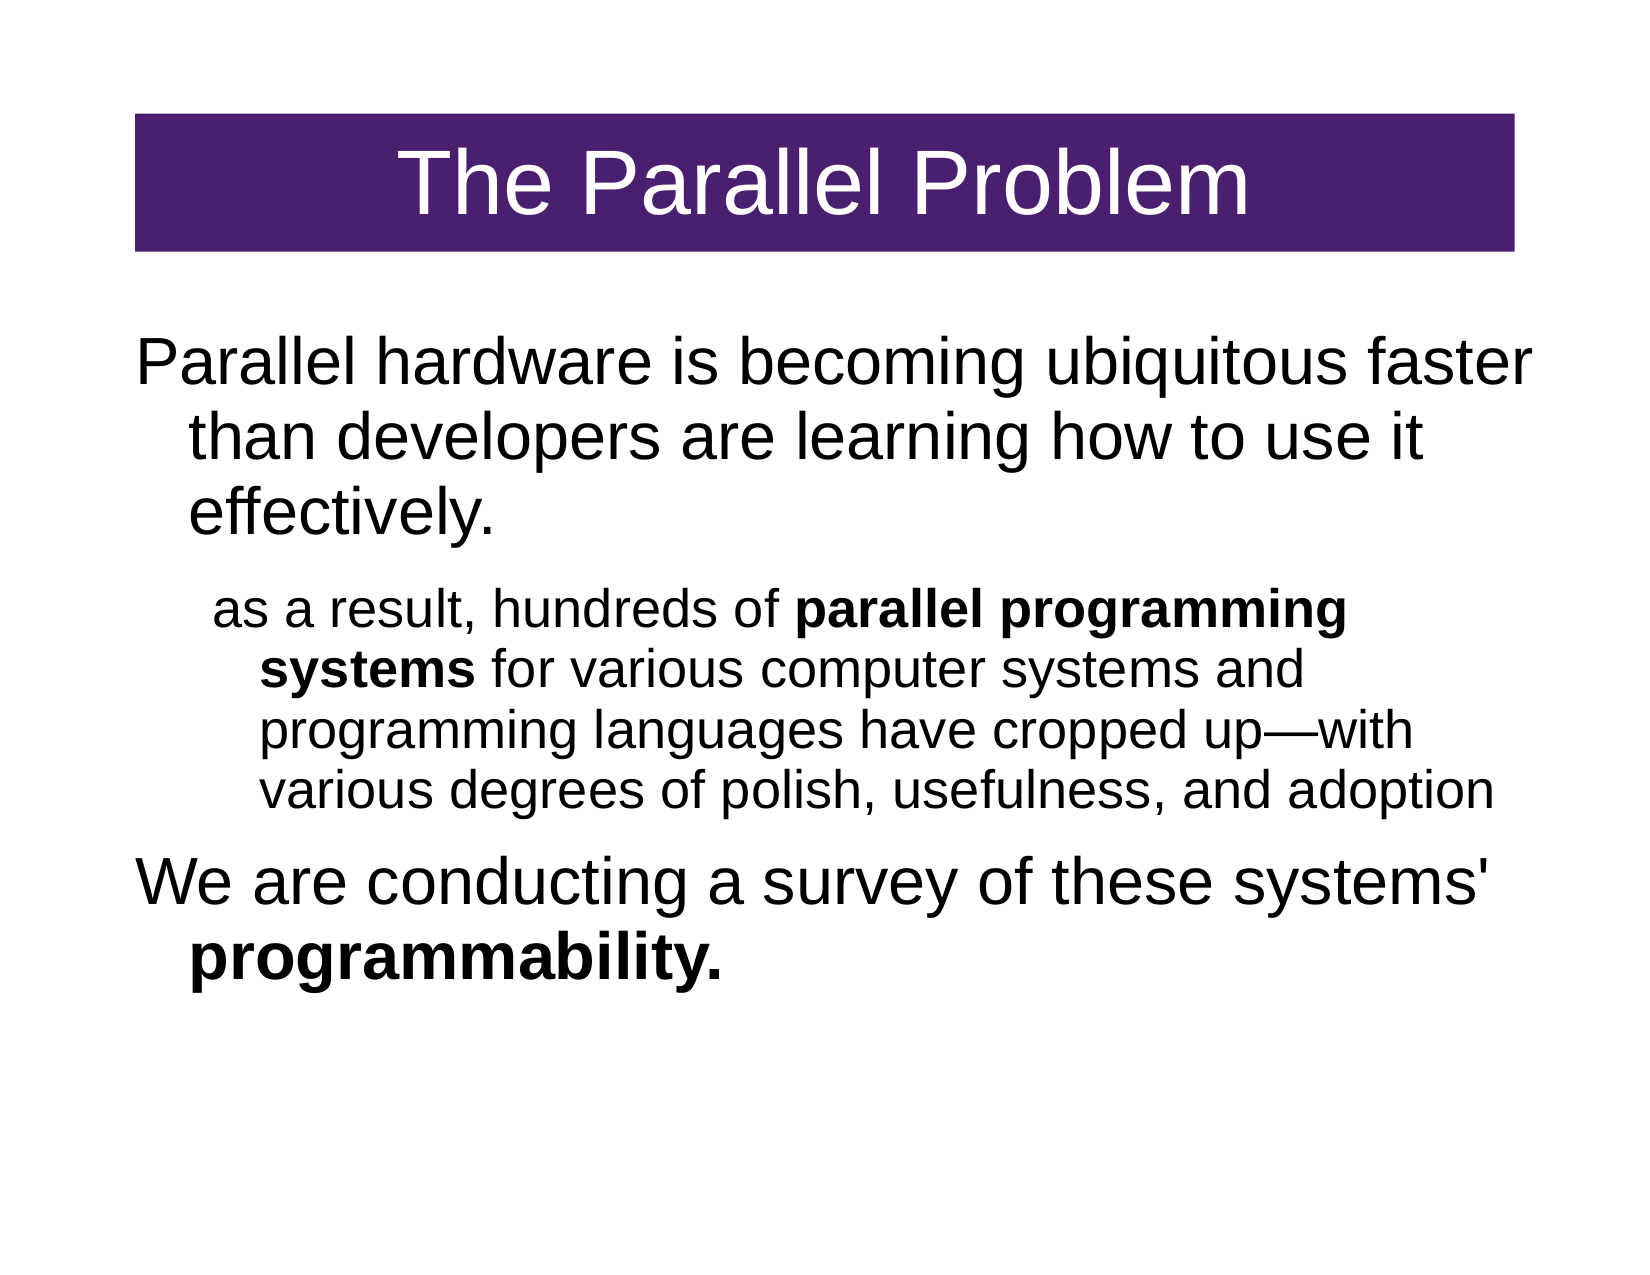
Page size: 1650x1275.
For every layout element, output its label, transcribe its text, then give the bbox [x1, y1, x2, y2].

title The Parallel Problem [135, 113, 1515, 252]
list Parallel hardware is becoming ubiquitous faster than developers are learning how to use it effectively. as a result, hundreds of parallel programming systems for various computer systems and programming languages have cropped up—with various degrees of polish, usefulness, and adoption We are conducting a survey of these systems' programmability. [117, 324, 1535, 1120]
